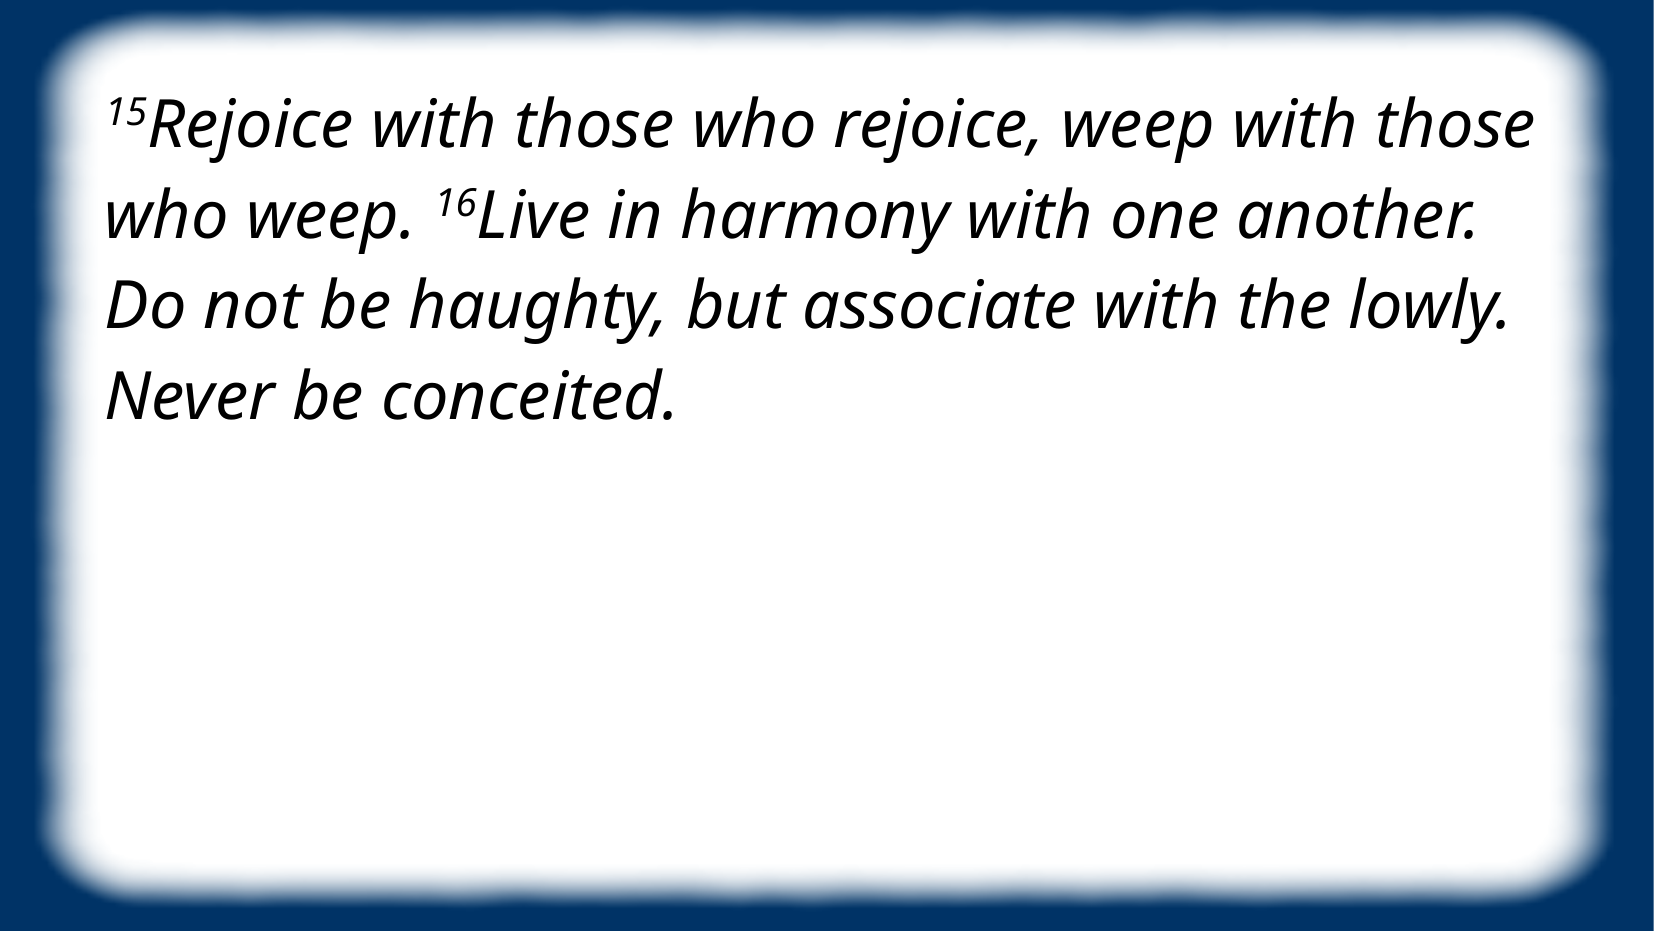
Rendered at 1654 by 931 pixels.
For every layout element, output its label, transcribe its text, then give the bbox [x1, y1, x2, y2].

text_box 15Rejoice with those who rejoice, weep with those who weep. 16Live in harmony with one another. Do not be haughty, but associate with the lowly. Never be conceited. [90, 68, 1561, 466]
picture [0, 0, 1654, 931]
